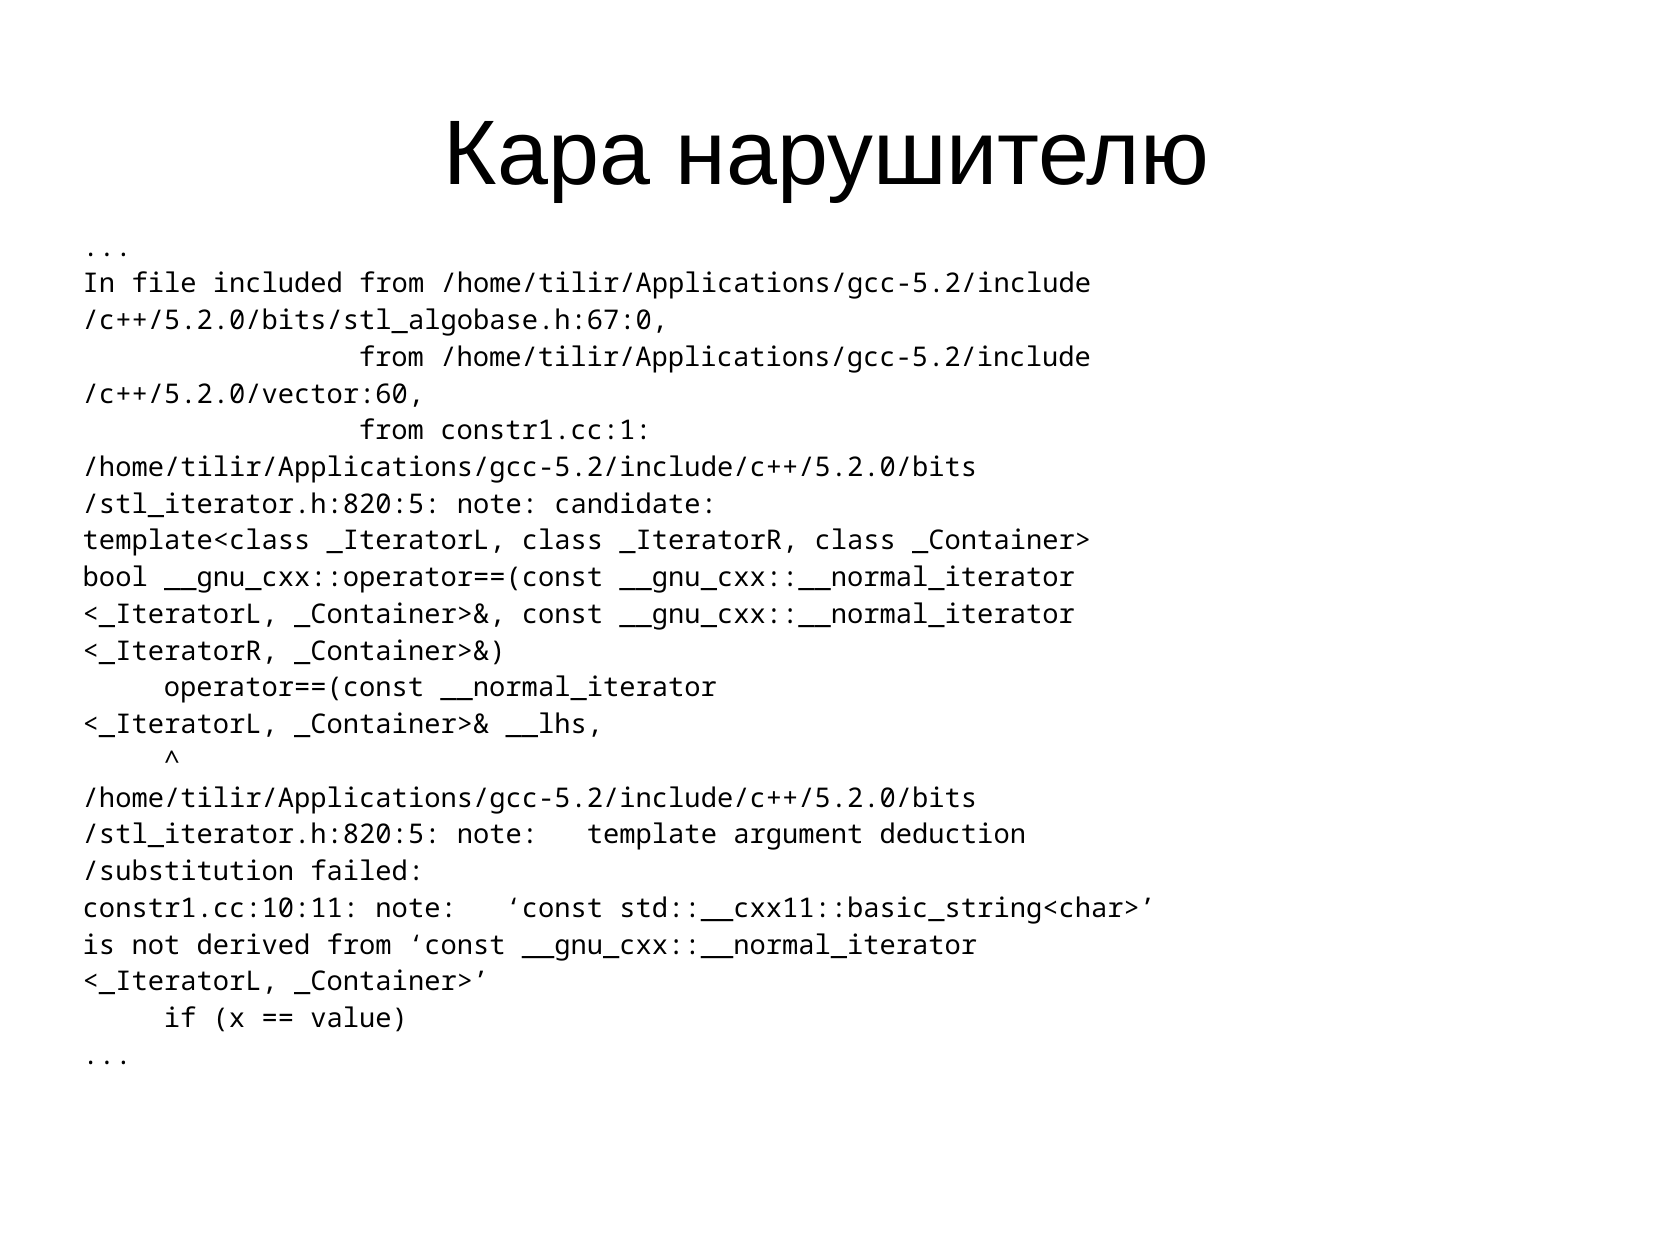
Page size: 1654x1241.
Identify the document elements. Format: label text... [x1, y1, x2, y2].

title Кара нарушителю [82, 49, 1571, 232]
subtitle ... In file included from /home/tilir/Applications/gcc-5.2/include /c++/5.2.0/bits/stl_algobase.h:67:0, from /home/tilir/Applications/gcc-5.2/include /c++/5.2.0/vector:60, from constr1.cc:1: /home/tilir/Applications/gcc-5.2/include/c++/5.2.0/bits /stl_iterator.h:820:5: note: candidate: template<class _IteratorL, class _IteratorR, class _Container> bool __gnu_cxx::operator==(const __gnu_cxx::__normal_iterator <_IteratorL, _Container>&, const __gnu_cxx::__normal_iterator <_IteratorR, _Container>&) operator==(const __normal_iterator <_IteratorL, _Container>& __lhs, ^ /home/tilir/Applications/gcc-5.2/include/c++/5.2.0/bits /stl_iterator.h:820:5: note: template argument deduction /substitution failed: constr1.cc:10:11: note: ‘const std::__cxx11::basic_string<char>’ is not derived from ‘const __gnu_cxx::__normal_iterator <_IteratorL, _Container>’ if (x == value) ... [82, 232, 1571, 1067]
